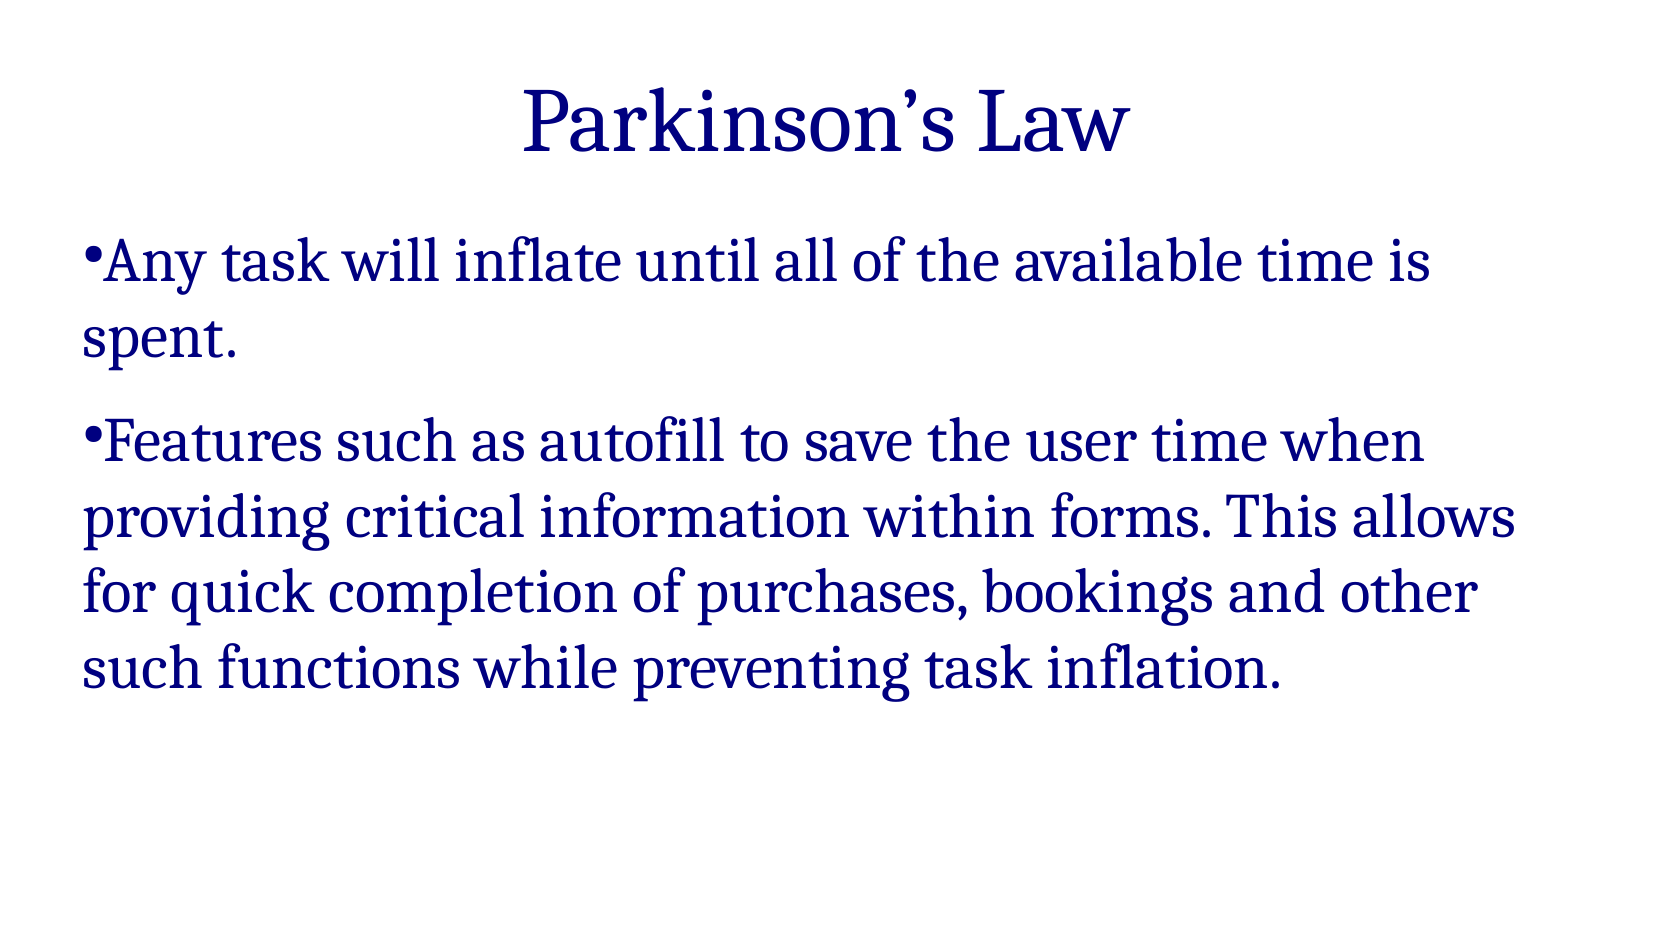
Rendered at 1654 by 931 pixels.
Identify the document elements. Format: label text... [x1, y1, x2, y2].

title Parkinson’s Law [82, 37, 1571, 193]
list Any task will inflate until all of the available time is spent. Features such as autofill to save the user time when providing critical information within forms. This allows for quick completion of purchases, bookings and other such functions while preventing task inflation. [82, 217, 1571, 758]
